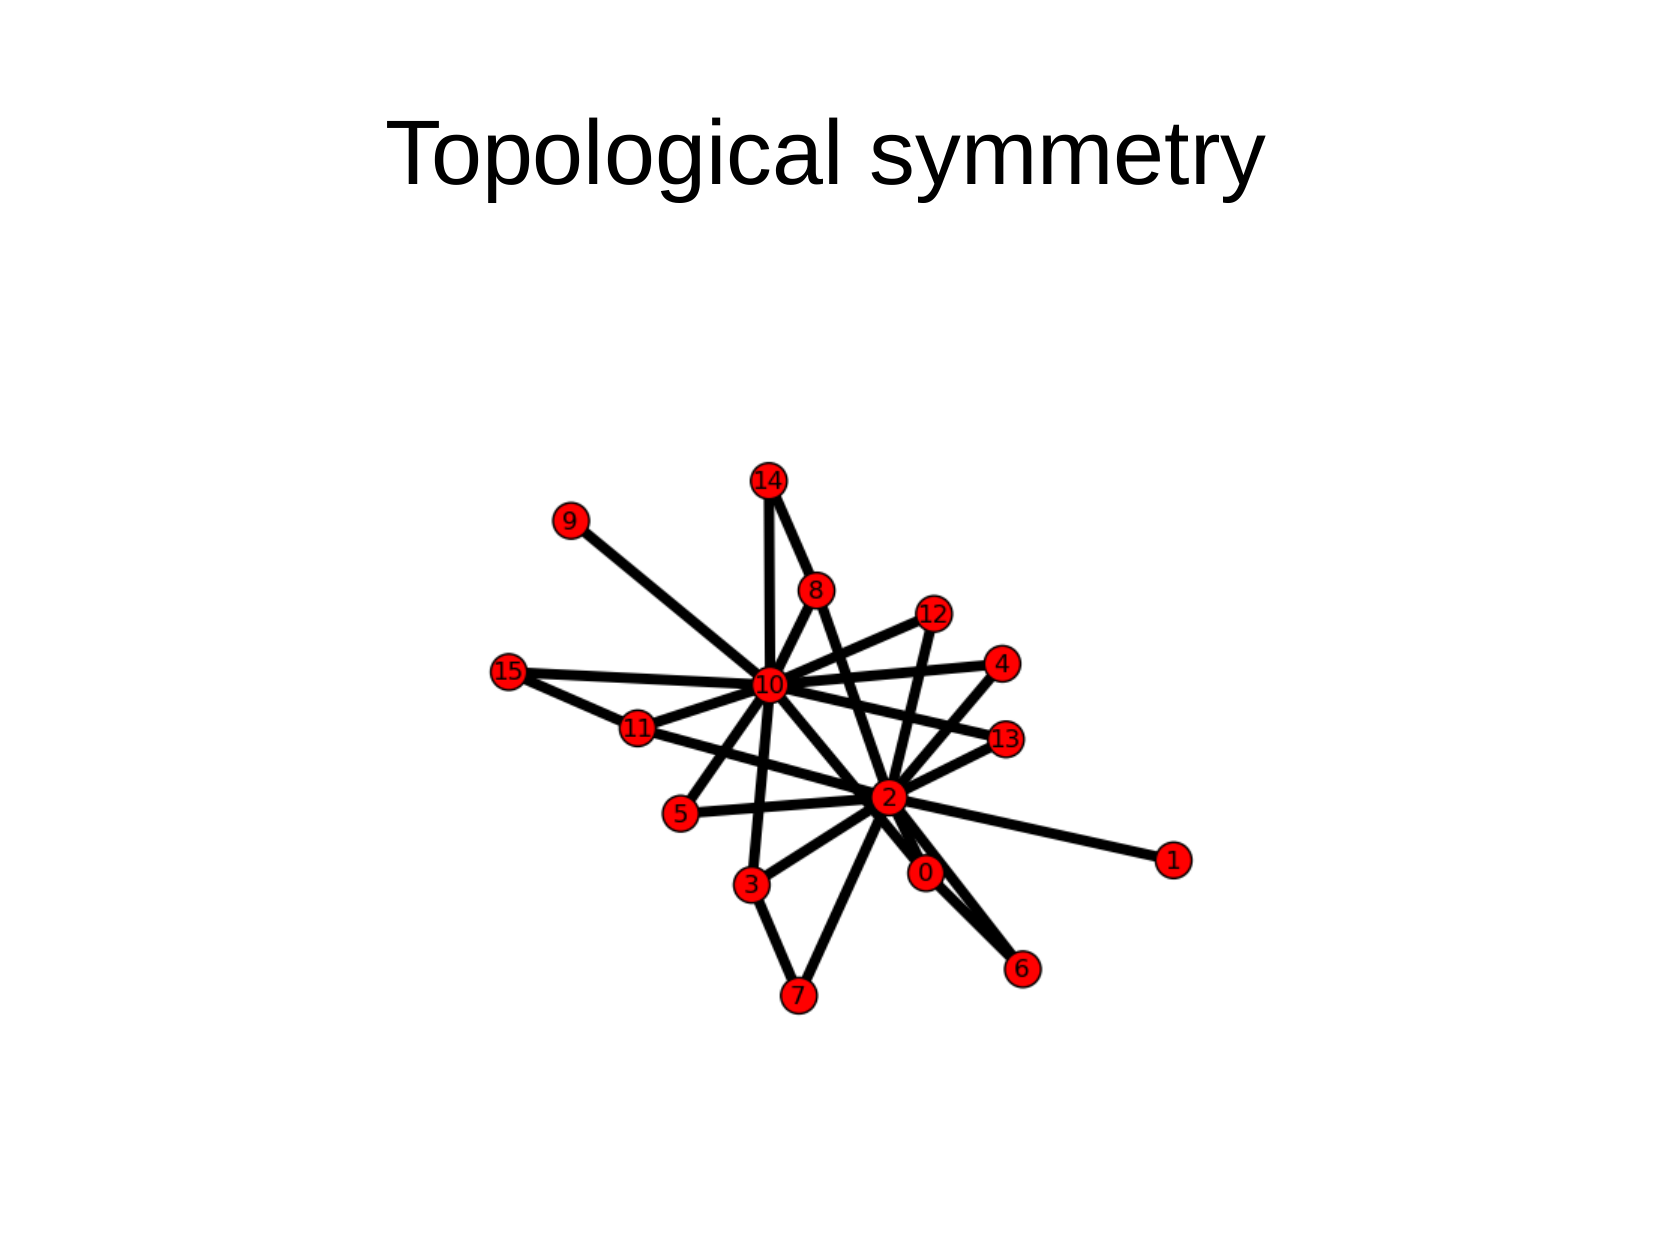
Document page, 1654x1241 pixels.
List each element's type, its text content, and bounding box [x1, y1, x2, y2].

picture [226, 288, 1427, 1189]
title Topological symmetry [82, 49, 1571, 257]
